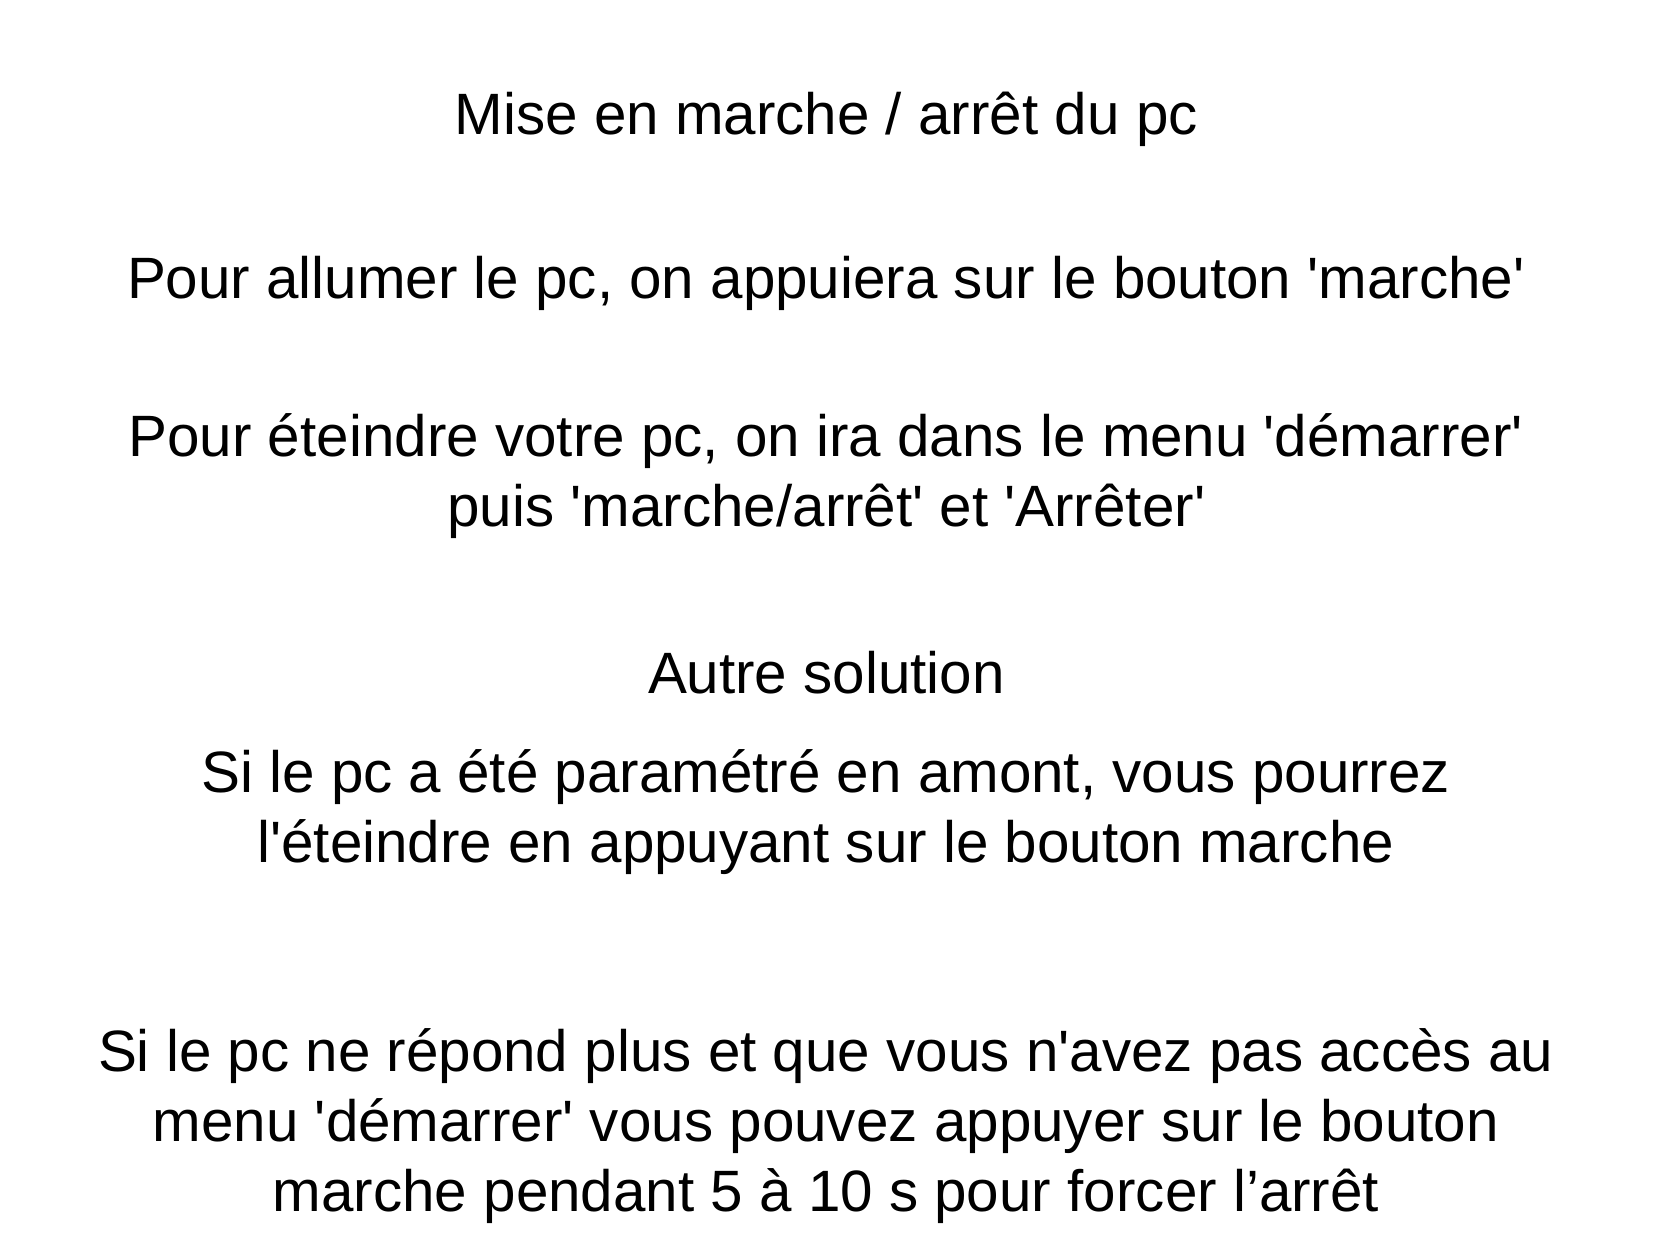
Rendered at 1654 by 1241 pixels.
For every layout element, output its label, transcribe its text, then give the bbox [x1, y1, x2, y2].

subtitle Mise en marche / arrêt du pc Pour allumer le pc, on appuiera sur le bouton 'marche' Pour éteindre votre pc, on ira dans le menu 'démarrer' puis 'marche/arrêt' et 'Arrêter' Autre solution Si le pc a été paramétré en amont, vous pourrez l'éteindre en appuyant sur le bouton marche Si le pc ne répond plus et que vous n'avez pas accès au menu 'démarrer' vous pouvez appuyer sur le bouton marche pendant 5 à 10 s pour forcer l’arrêt [82, 75, 1571, 1241]
